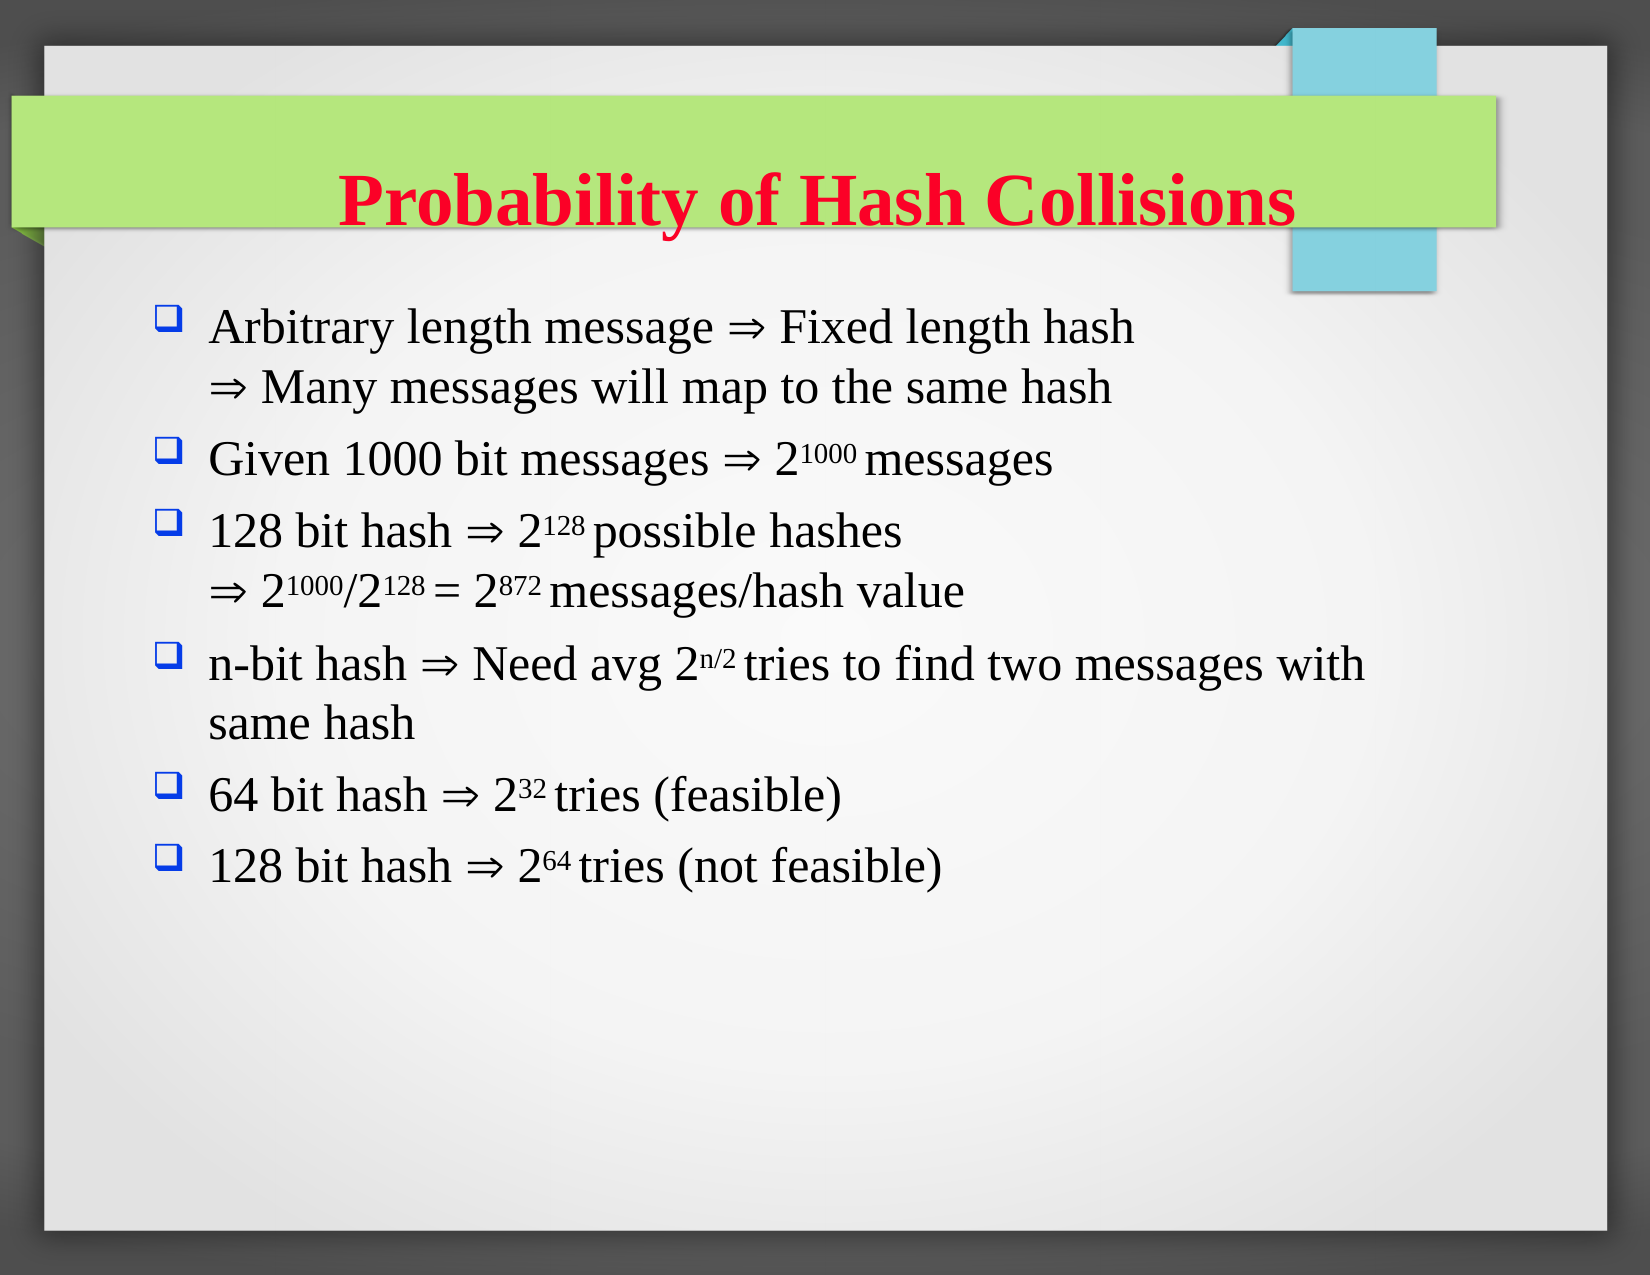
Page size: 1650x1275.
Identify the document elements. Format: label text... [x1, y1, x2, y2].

title Probability of Hash Collisions [336, 148, 1302, 292]
picture [0, 0, 1650, 1275]
text_box Arbitrary length message  Fixed length hash  Many messages will map to the same hash Given 1000 bit messages  21000 messages 128 bit hash  2128 possible hashes  21000/2128 = 2872 messages/hash value n-bit hash  Need avg 2n/2 tries to find two messages with same hash 64 bit hash  232 tries (feasible) 128 bit hash  264 tries (not feasible) [150, 292, 1387, 893]
